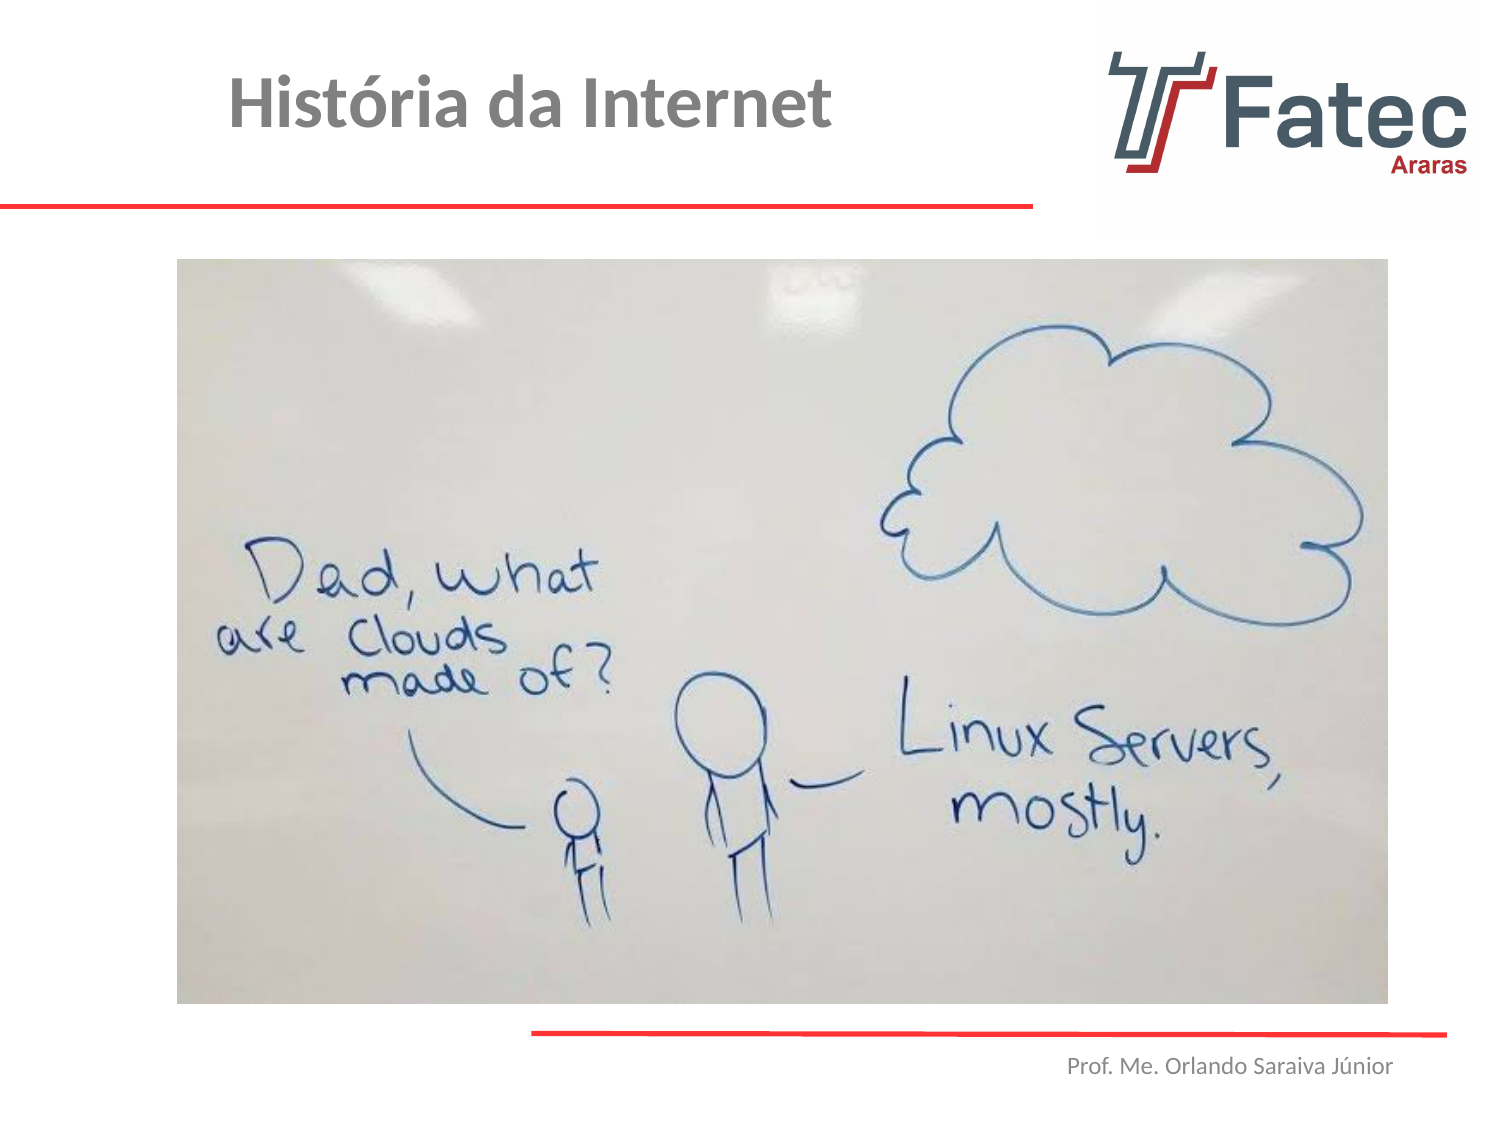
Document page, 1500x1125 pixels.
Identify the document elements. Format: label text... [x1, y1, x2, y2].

title História da Internet [0, 45, 1063, 233]
picture [177, 259, 1388, 1004]
picture [1100, 0, 1479, 237]
